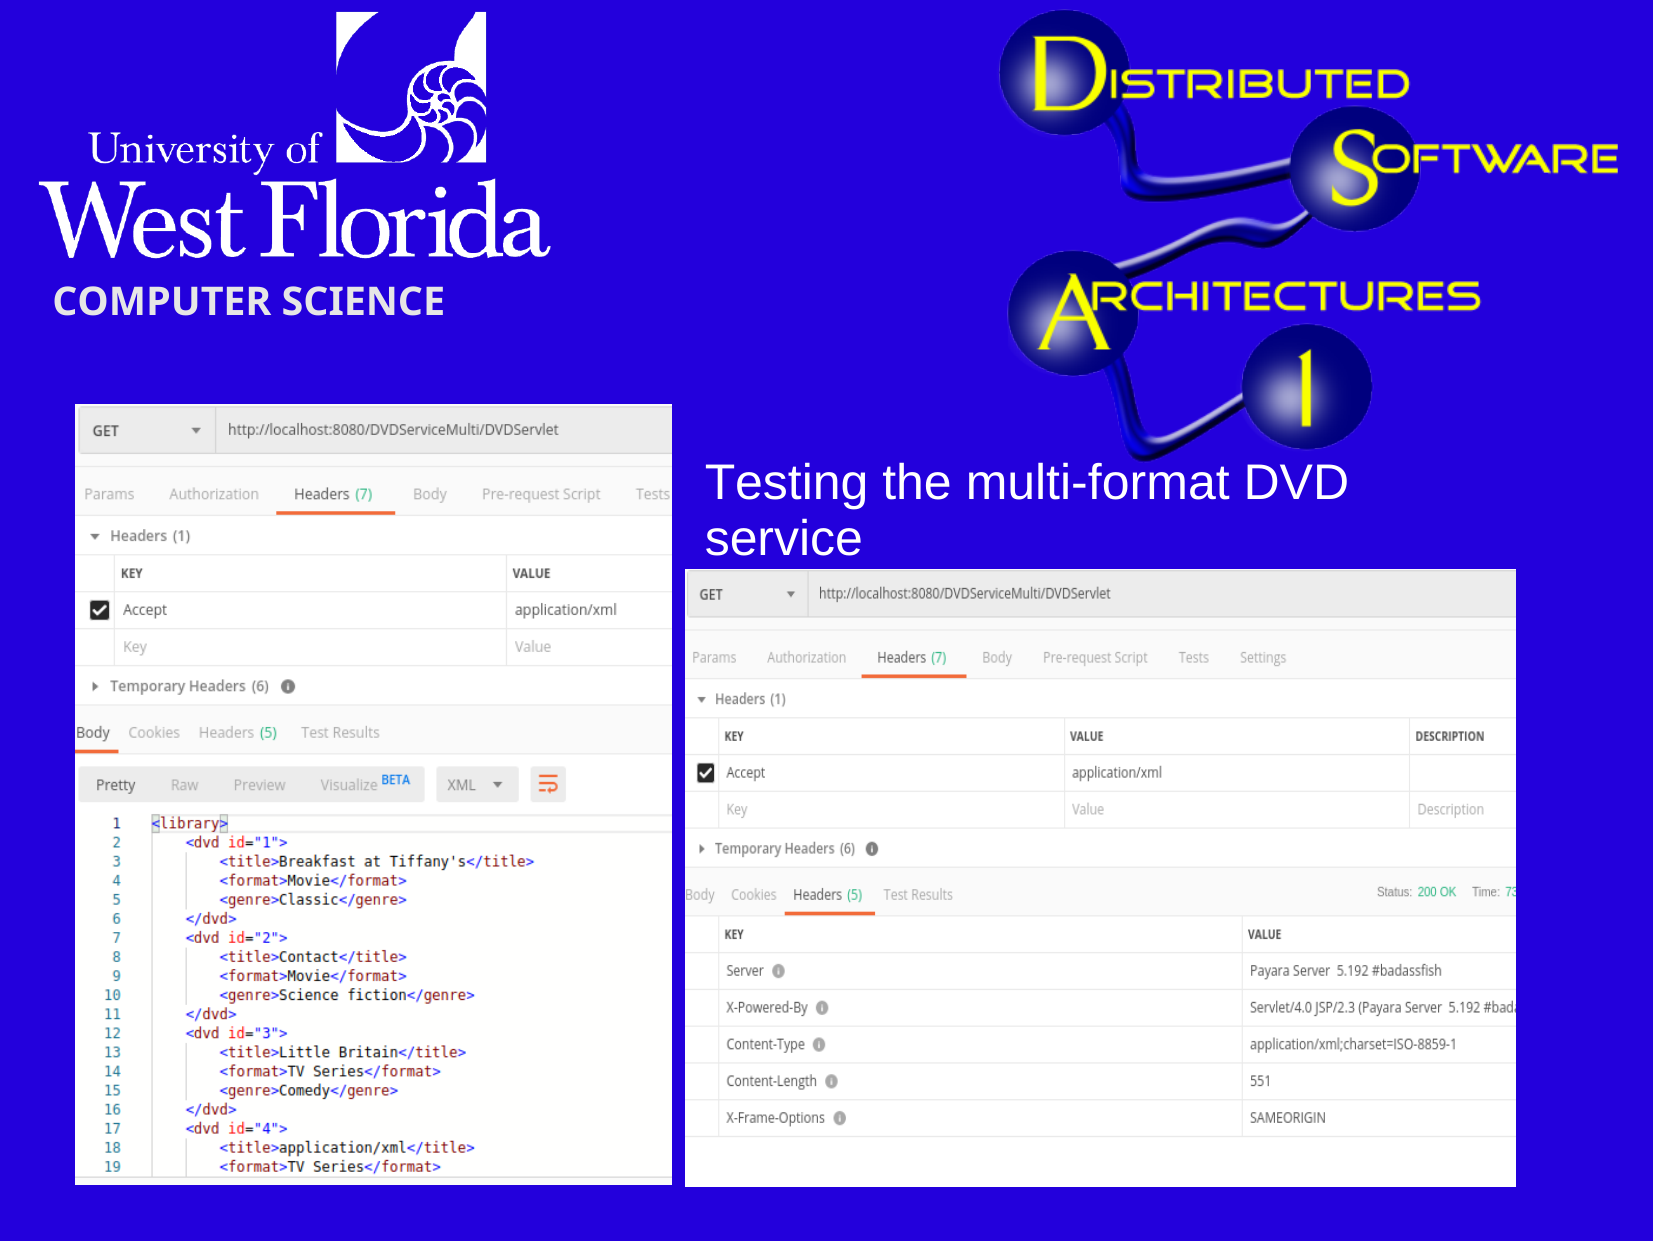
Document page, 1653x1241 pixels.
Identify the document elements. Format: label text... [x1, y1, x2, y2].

picture [37, 0, 558, 262]
text_box COMPUTER SCIENCE [37, 262, 562, 333]
picture [685, 569, 1516, 1187]
picture [910, 0, 1653, 506]
text_box Testing the multi-format DVD service [690, 447, 1531, 848]
picture [75, 404, 672, 1186]
